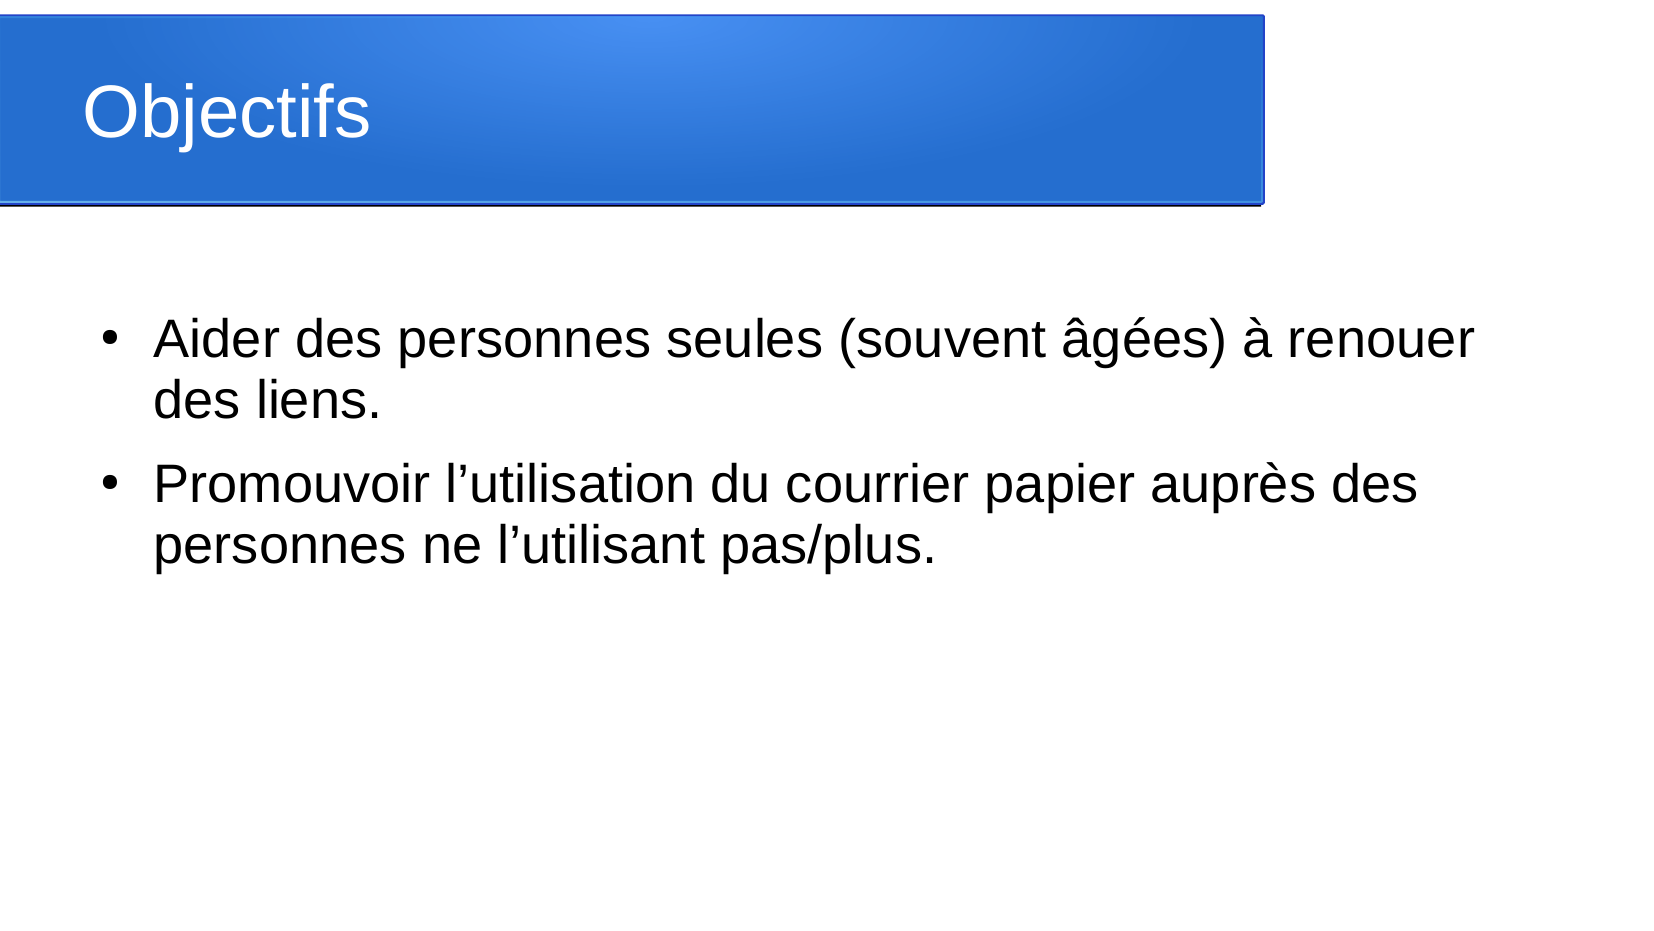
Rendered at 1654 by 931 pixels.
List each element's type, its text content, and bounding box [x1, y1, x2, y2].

title Objectifs [82, 35, 1235, 189]
list Aider des personnes seules (souvent âgées) à renouer des liens. Promouvoir l’utilisation du courrier papier auprès des personnes ne l’utilisant pas/plus. [82, 224, 1571, 764]
